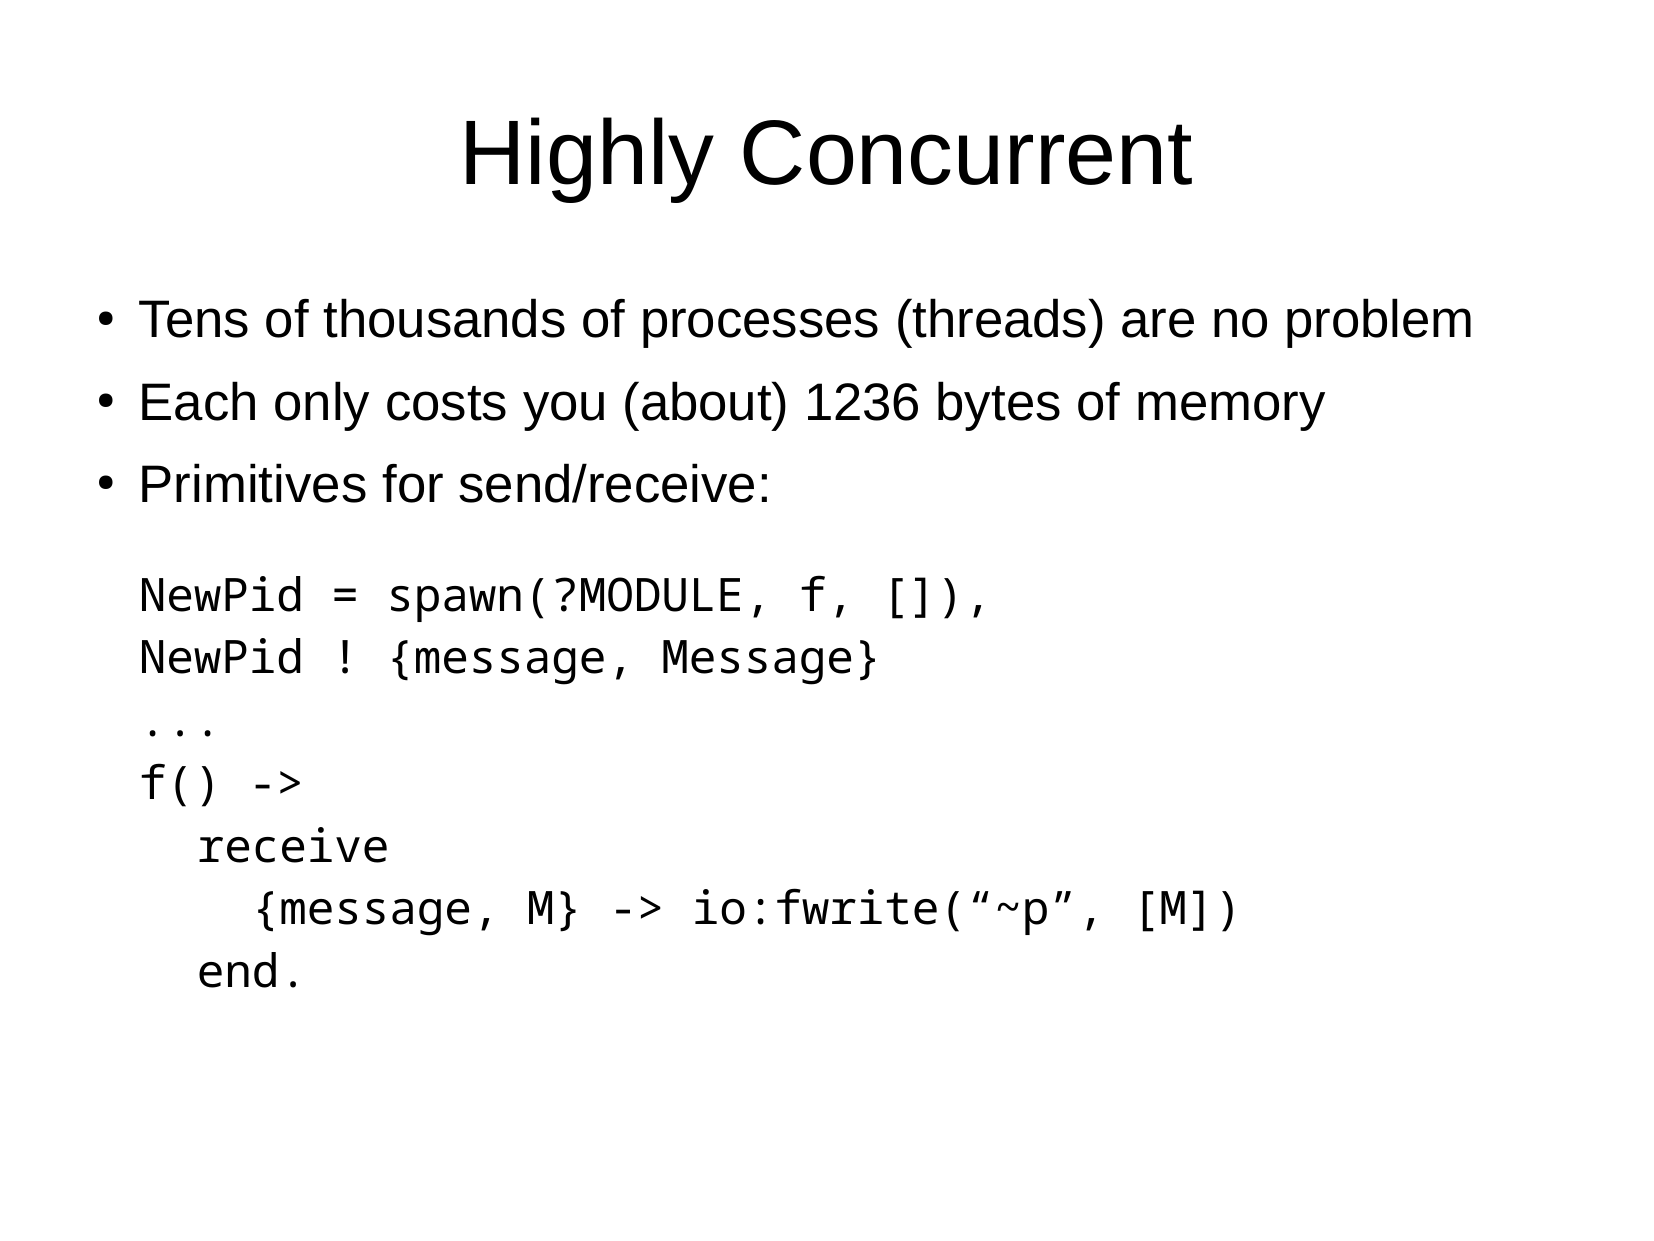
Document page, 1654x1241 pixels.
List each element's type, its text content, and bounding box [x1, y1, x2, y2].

list Tens of thousands of processes (threads) are no problem Each only costs you (about) 1236 bytes of memory Primitives for send/receive: NewPid = spawn(?MODULE, f, []), NewPid ! {message, Message} ... f() -> receive {message, M} -> io:fwrite(“~p”, [M]) end. [82, 290, 1571, 1010]
title Highly Concurrent [82, 49, 1571, 257]
